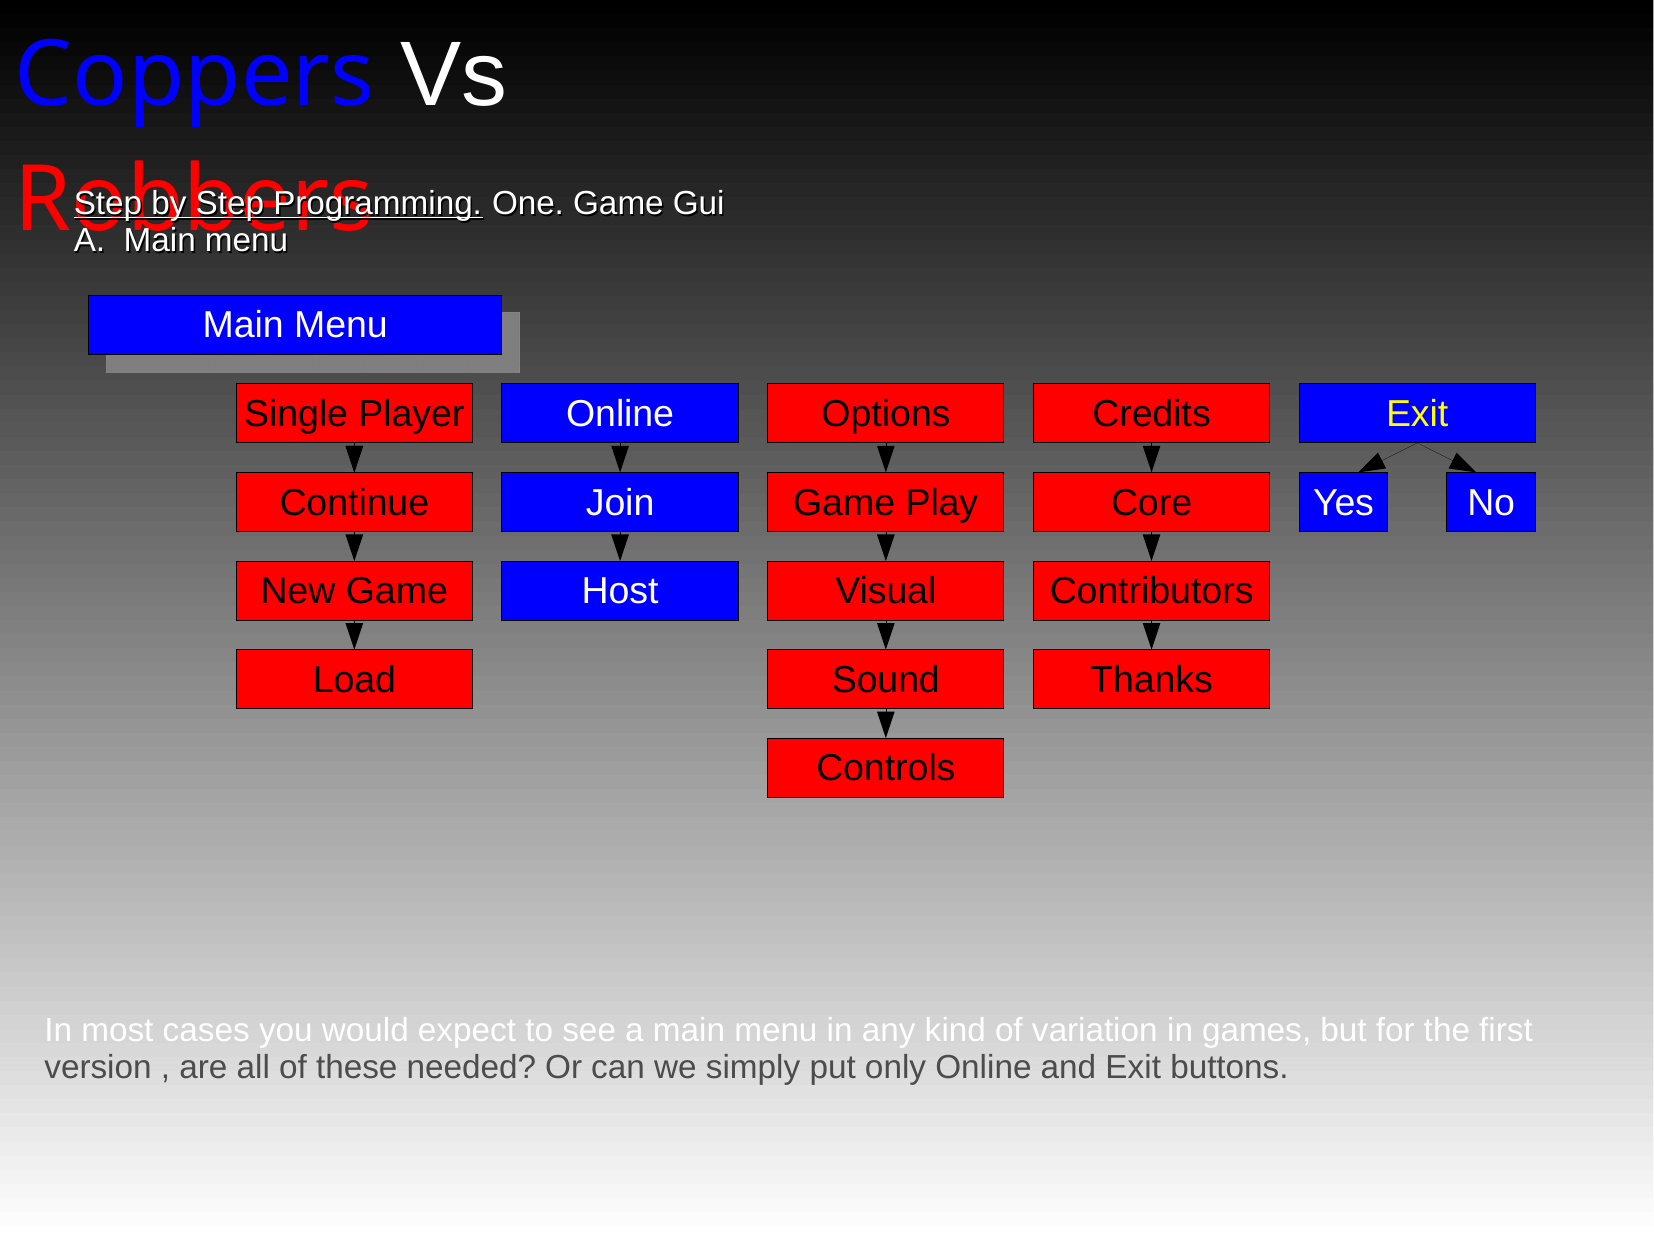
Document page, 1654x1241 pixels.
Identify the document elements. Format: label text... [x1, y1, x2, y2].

text_box Single Player [236, 383, 473, 443]
text_box Sound [767, 649, 1004, 709]
text_box Core [1033, 472, 1270, 532]
text_box Step by Step Programming. One. Game Gui A. Main menu [59, 177, 1595, 379]
text_box New Game [236, 561, 473, 621]
text_box Options [767, 383, 1004, 443]
text_box Controls [767, 738, 1004, 798]
text_box Main Menu [88, 295, 502, 355]
text_box Yes [1299, 472, 1388, 532]
text_box Visual [767, 561, 1004, 621]
text_box Continue [236, 472, 473, 532]
text_box Exit [1299, 383, 1536, 443]
text_box Thanks [1033, 649, 1270, 709]
text_box Coppers Vs Robbers [0, 0, 827, 127]
text_box Join [501, 472, 739, 532]
text_box Load [236, 649, 473, 709]
text_box No [1446, 472, 1536, 532]
text_box Game Play [767, 472, 1004, 532]
text_box Host [501, 561, 739, 621]
text_box Contributors [1033, 561, 1270, 621]
text_box In most cases you would expect to see a main menu in any kind of variation in games, but for the first version , are all of these needed? Or can we simply put only Online and Exit buttons. [29, 1003, 1625, 1094]
text_box Credits [1033, 383, 1270, 443]
text_box Online [501, 383, 739, 443]
